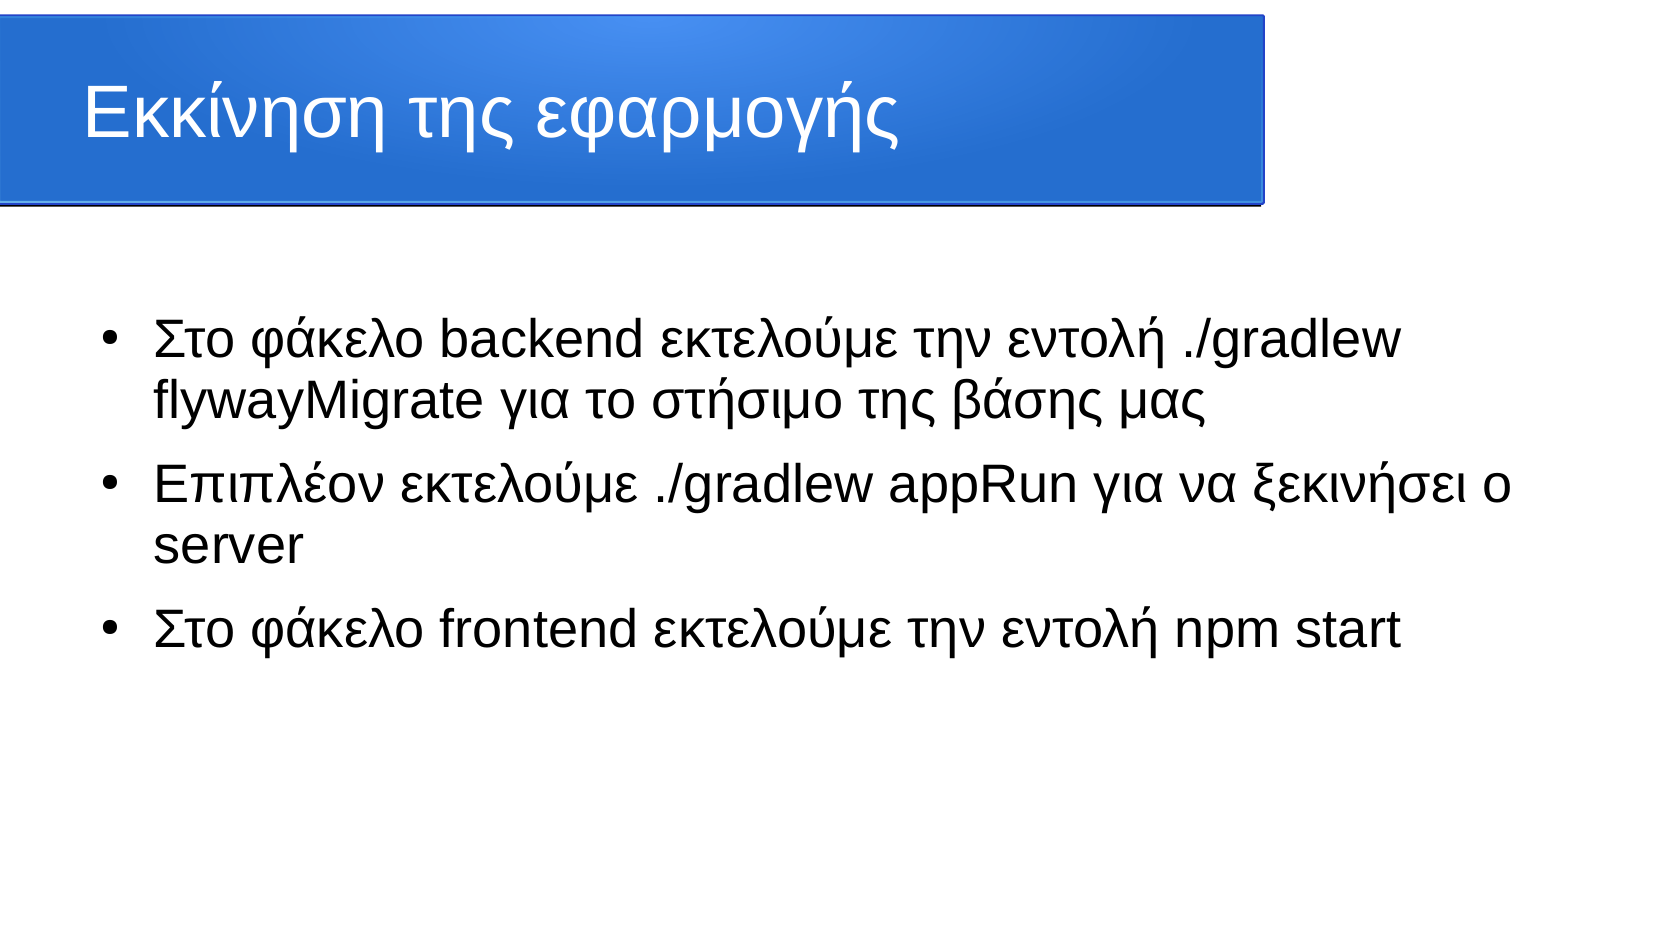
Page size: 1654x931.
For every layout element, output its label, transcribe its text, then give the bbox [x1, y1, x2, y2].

list Στο φάκελο backend εκτελούμε την εντολή ./gradlew flywayMigrate για το στήσιμο της βάσης μας Επιπλέον εκτελούμε ./gradlew appRun για να ξεκινήσει ο server Στο φάκελο frontend εκτελούμε την εντολή npm start [82, 224, 1571, 764]
title Εκκίνηση της εφαρμογής [82, 35, 1235, 189]
